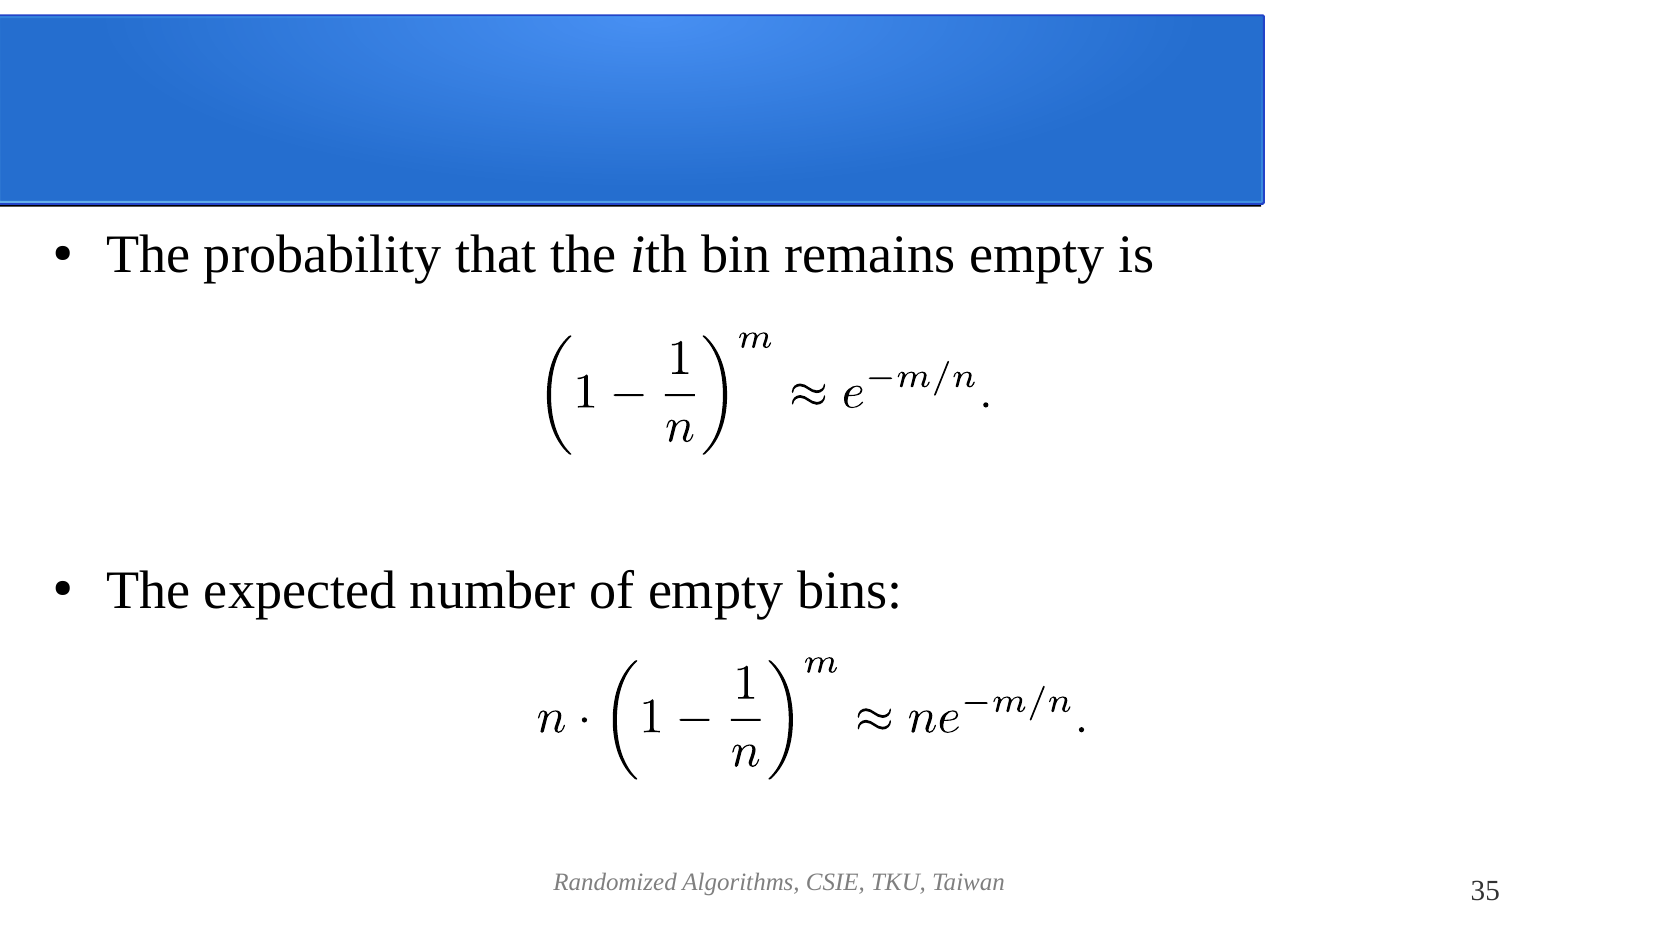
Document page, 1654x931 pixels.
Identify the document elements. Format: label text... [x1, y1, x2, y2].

picture [534, 655, 1087, 782]
picture [534, 330, 991, 457]
list The probability that the ith bin remains empty is The expected number of empty bins: [35, 224, 1524, 764]
